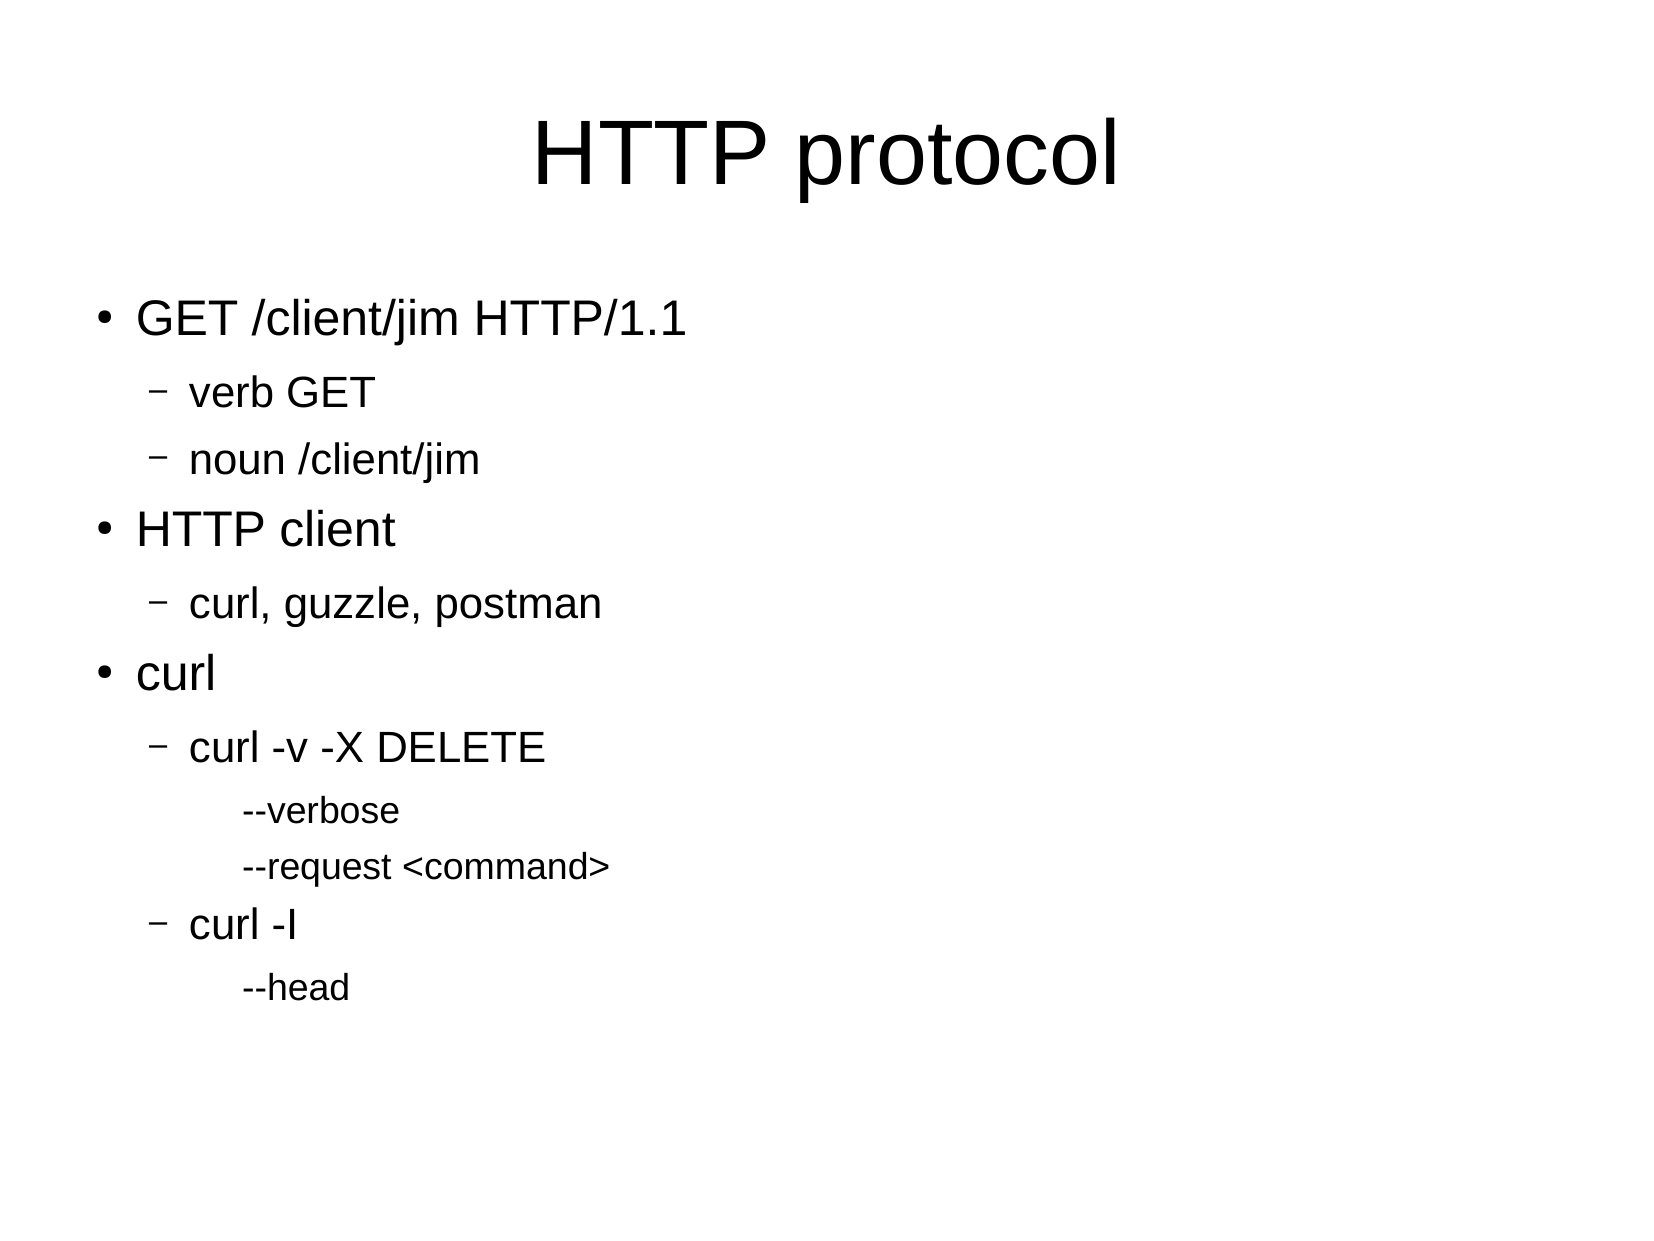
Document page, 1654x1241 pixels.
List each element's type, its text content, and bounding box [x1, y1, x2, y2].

list GET /client/jim HTTP/1.1 verb GET noun /client/jim HTTP client curl, guzzle, postman curl curl -v -X DELETE --verbose --request <command> curl -I --head [82, 290, 1571, 1010]
title HTTP protocol [82, 49, 1571, 257]
